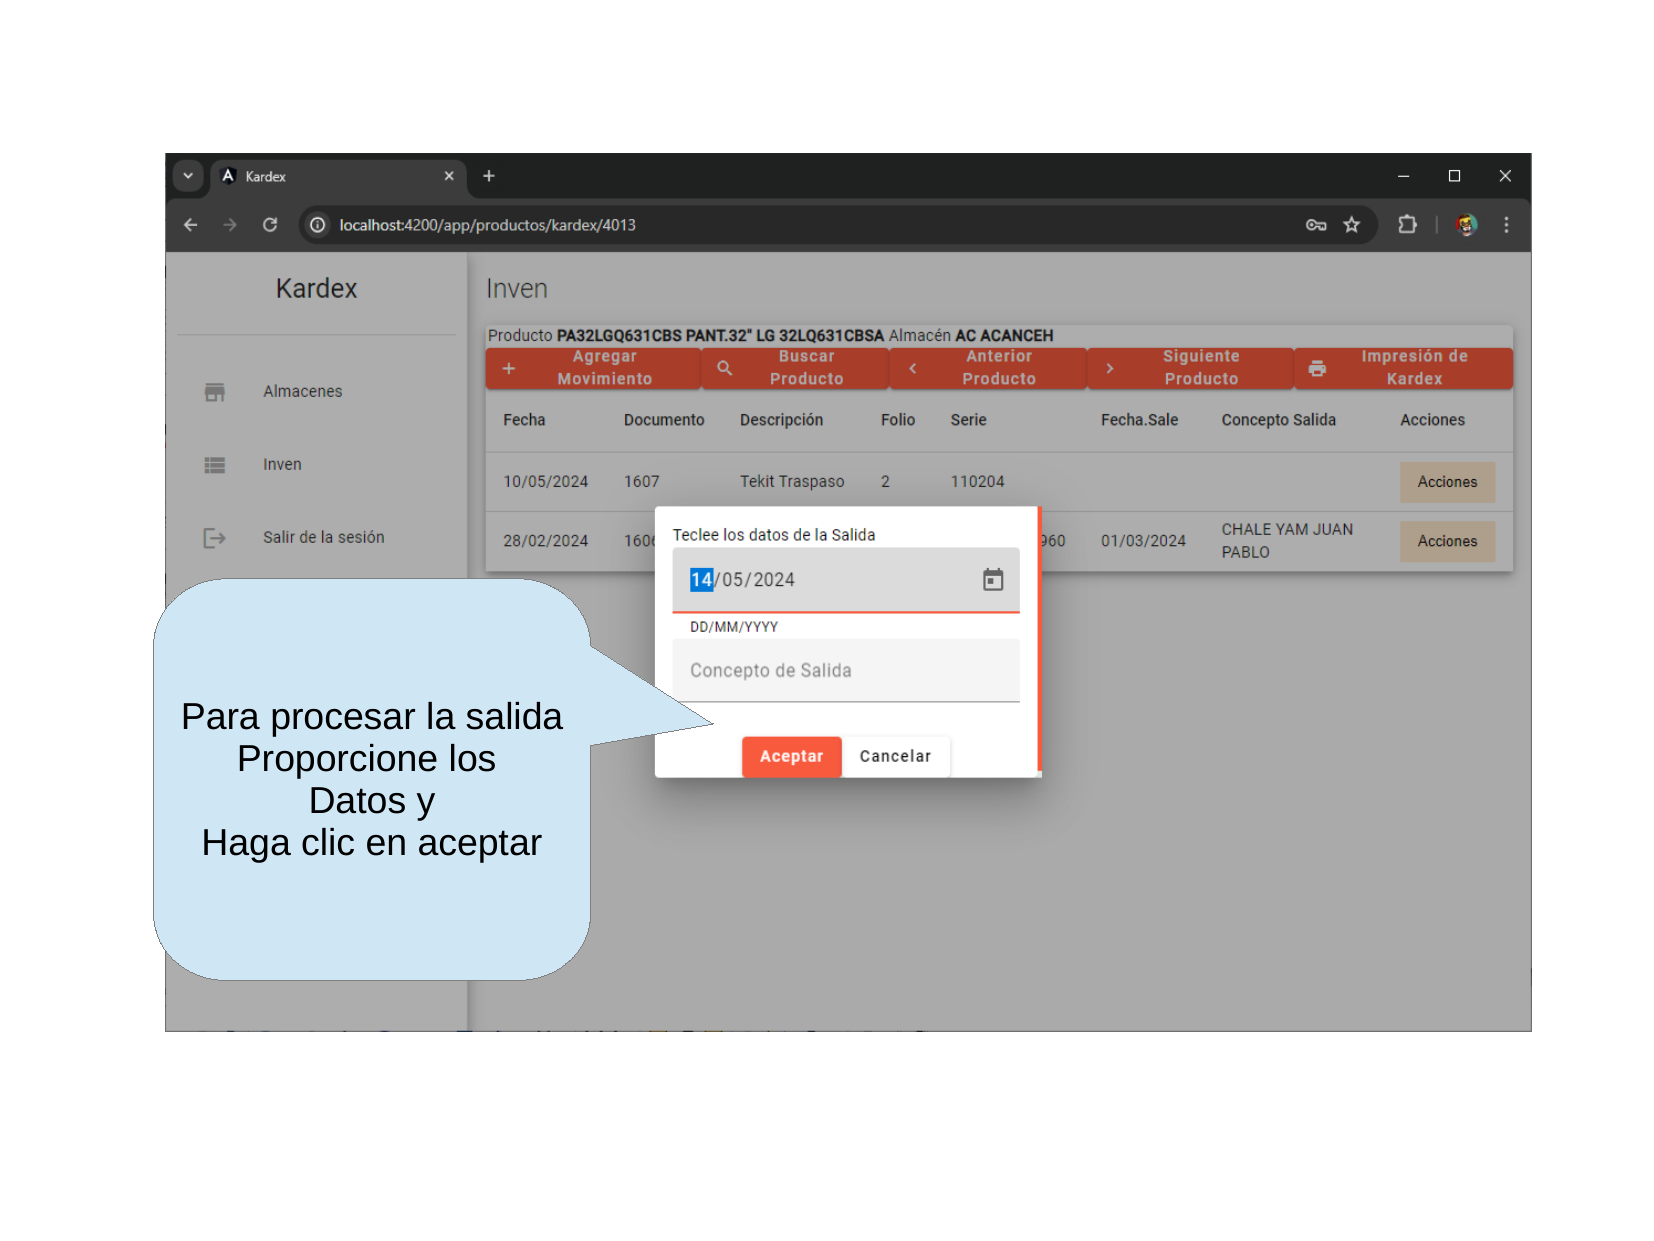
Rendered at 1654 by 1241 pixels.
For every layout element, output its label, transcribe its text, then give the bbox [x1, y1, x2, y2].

text_box Para procesar la salida Proporcione los Datos y Haga clic en aceptar [153, 578, 714, 981]
picture [165, 153, 1532, 1032]
